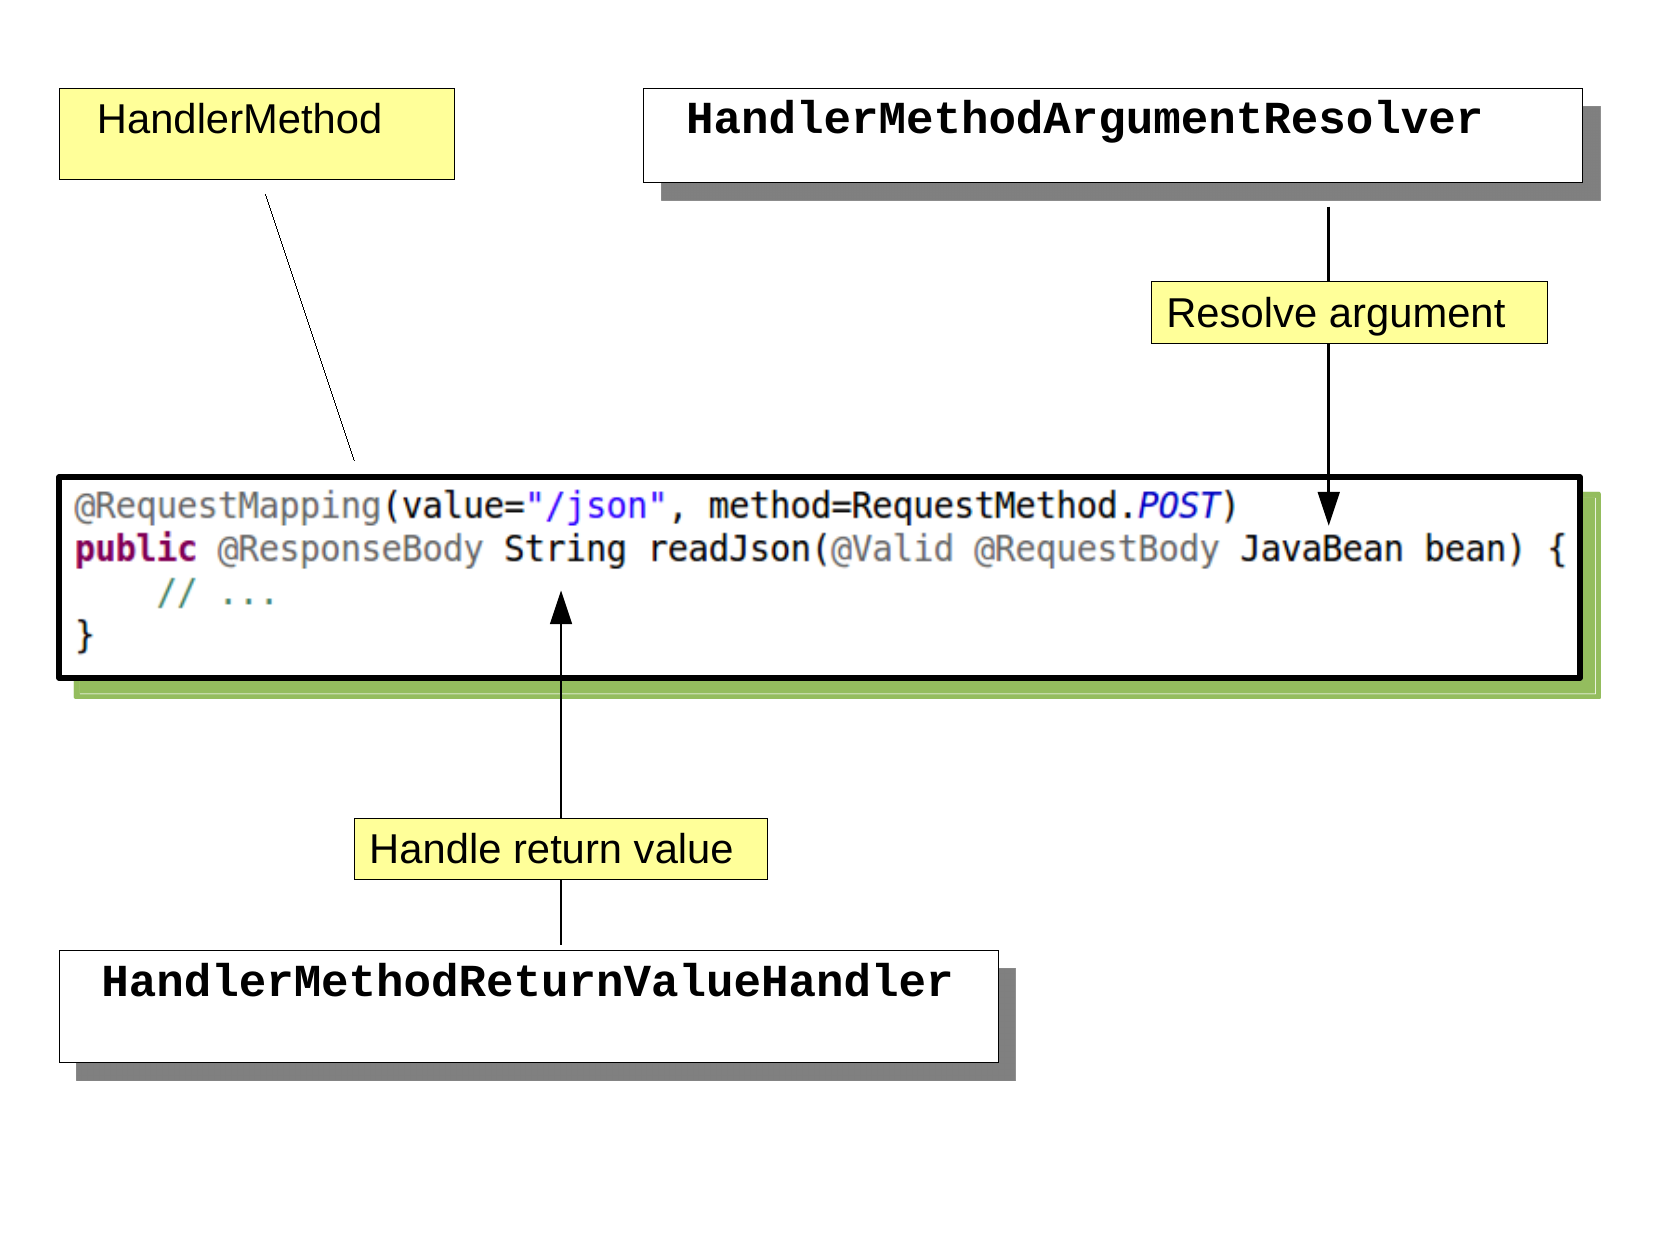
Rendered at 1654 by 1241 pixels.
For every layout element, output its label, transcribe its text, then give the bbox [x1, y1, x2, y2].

text_box HandlerMethod [59, 88, 455, 180]
text_box HandlerMethodArgumentResolver [643, 88, 1583, 183]
text_box HandlerMethodReturnValueHandler [59, 950, 999, 1063]
picture [62, 480, 1577, 676]
text_box Resolve argument [1151, 281, 1548, 344]
text_box Handle return value [354, 818, 768, 880]
